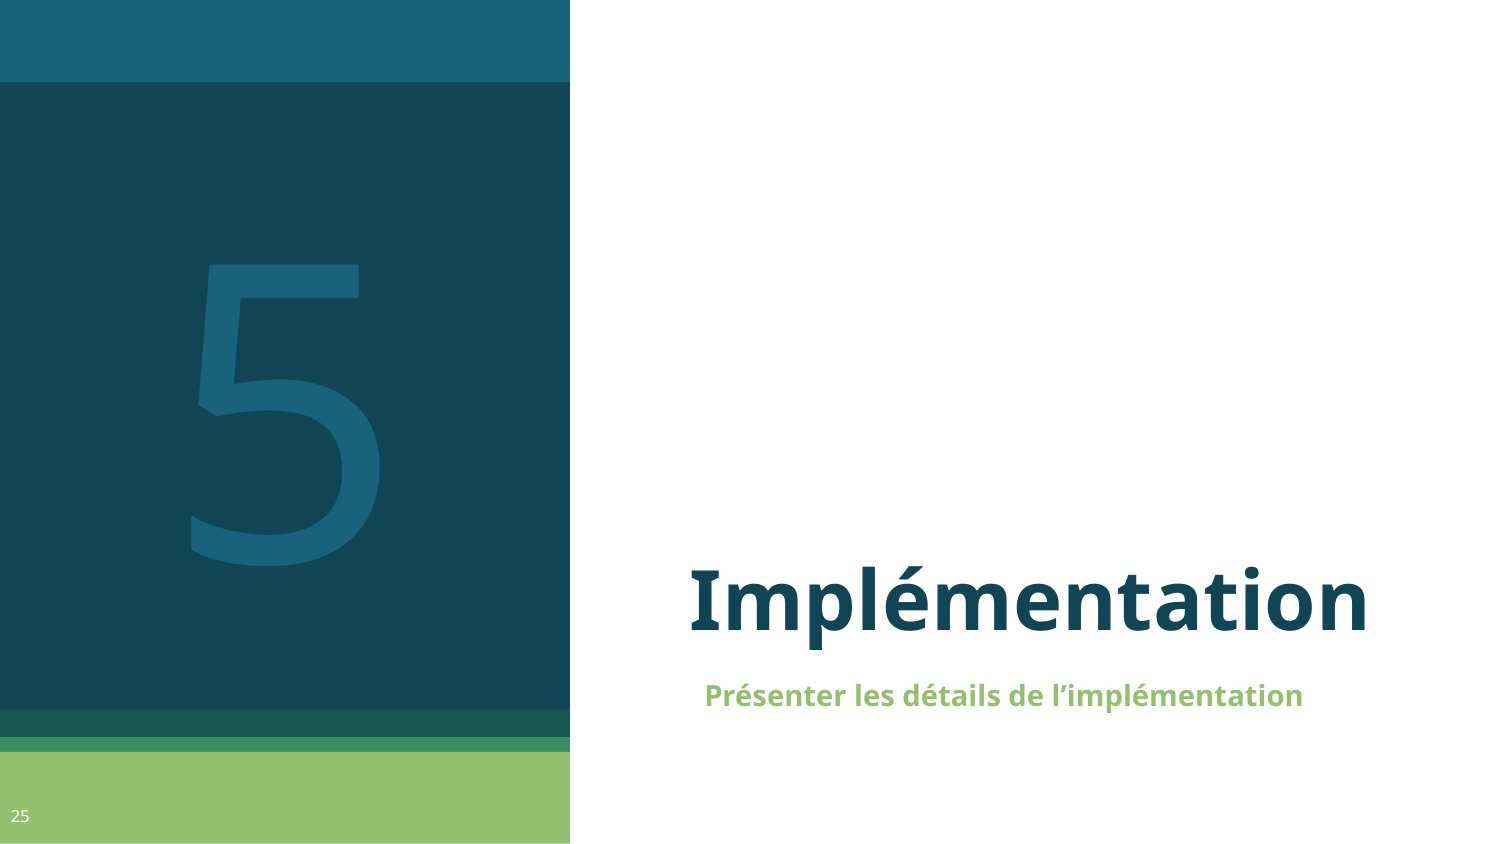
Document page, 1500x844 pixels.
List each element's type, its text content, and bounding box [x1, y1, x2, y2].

slide_number <numéro> [0, 790, 49, 844]
text_box 5 [0, 82, 570, 709]
subtitle Présenter les détails de l’implémentation [689, 662, 1467, 750]
title Implémentation [674, 472, 1465, 663]
